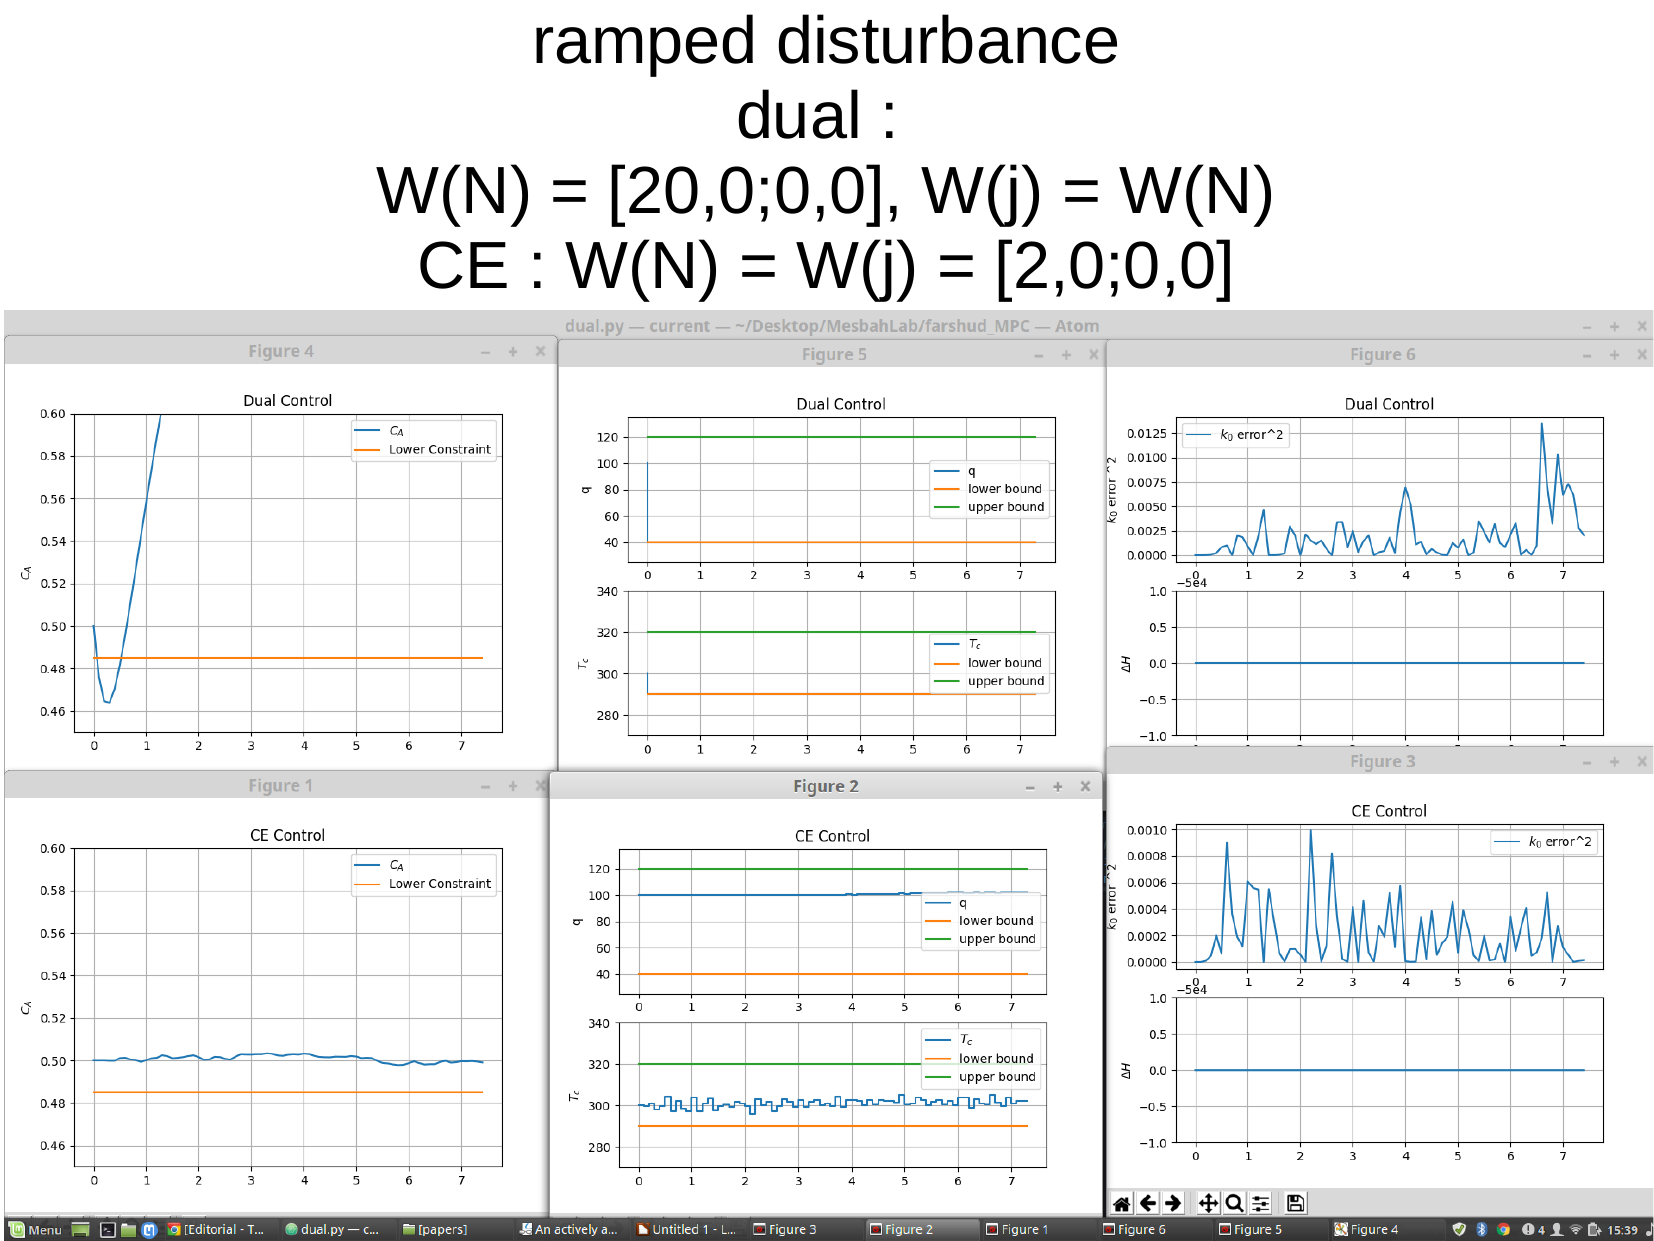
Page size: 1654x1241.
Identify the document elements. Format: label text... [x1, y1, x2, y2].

picture [4, 310, 1654, 1241]
title ramped disturbance dual : W(N) = [20,0;0,0], W(j) = W(N) CE : W(N) = W(j) = [2,0;0,0] [82, 3, 1571, 303]
